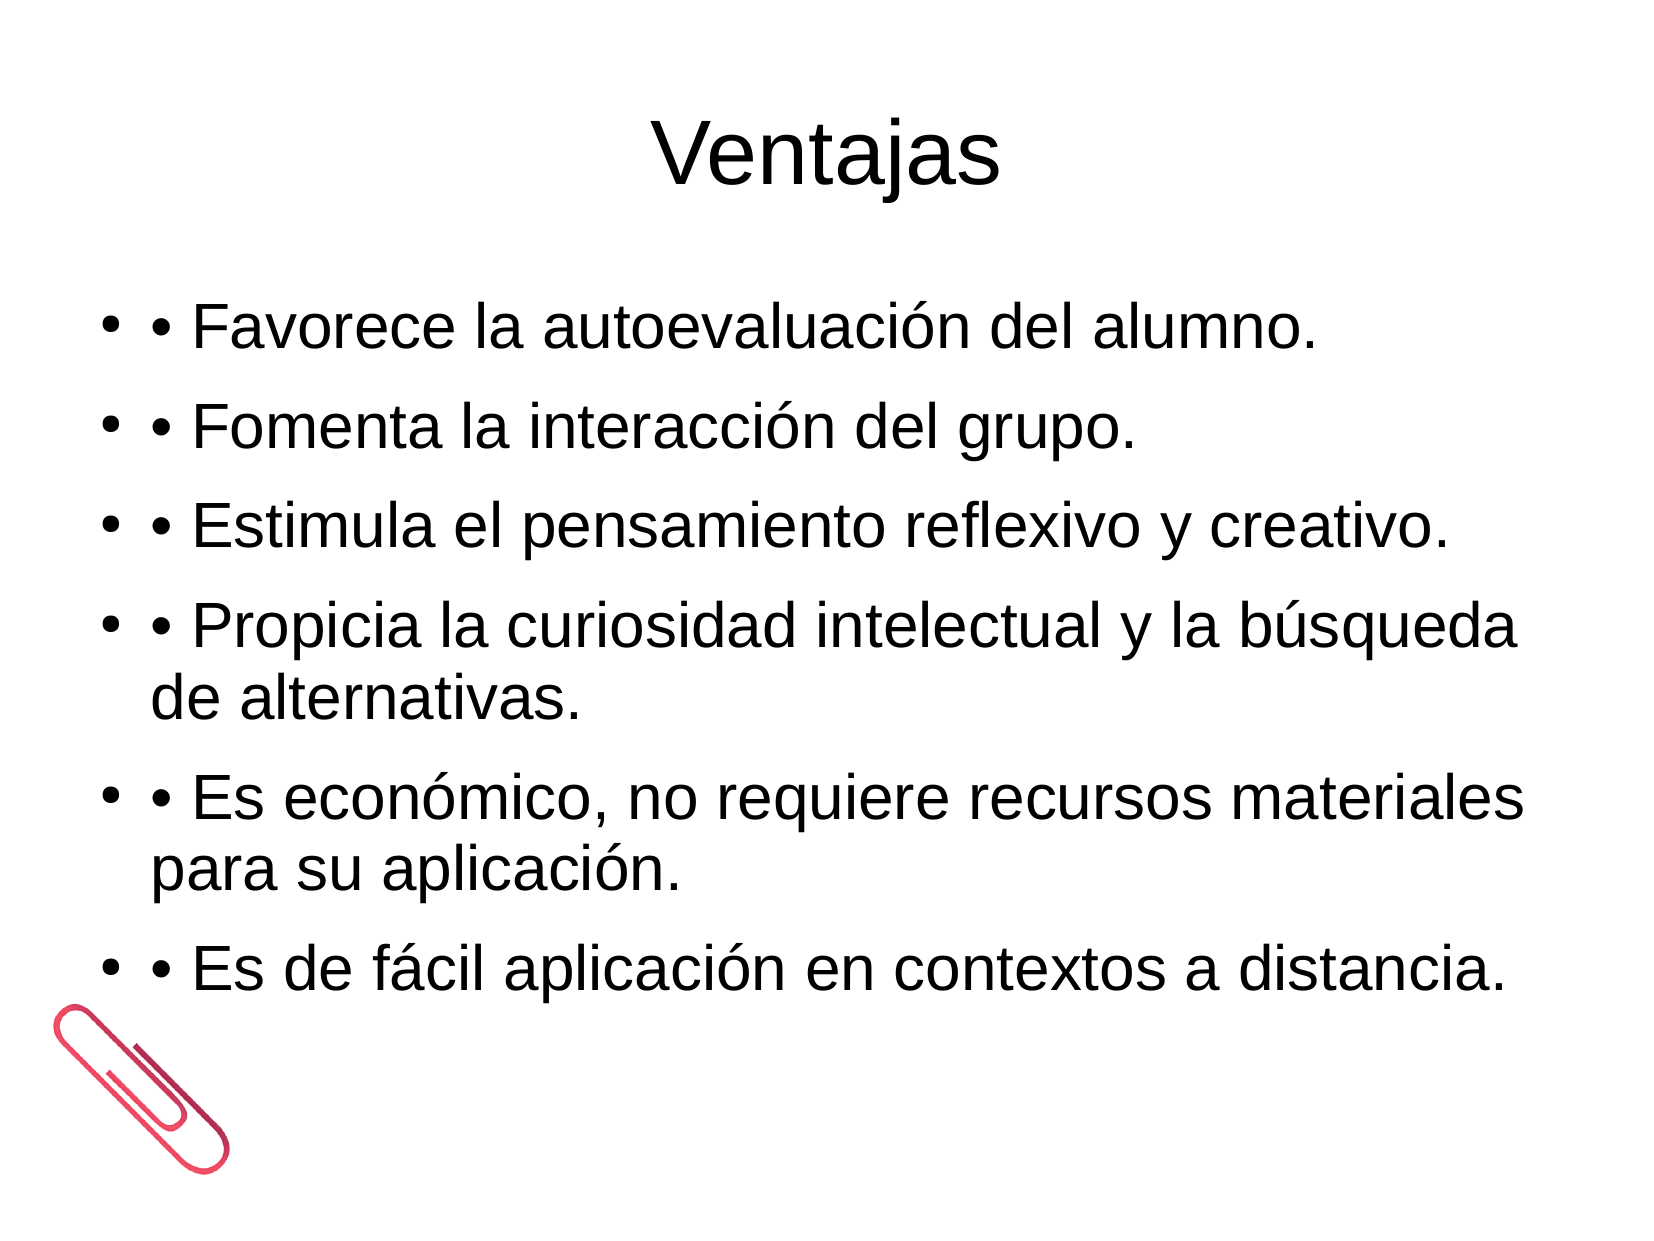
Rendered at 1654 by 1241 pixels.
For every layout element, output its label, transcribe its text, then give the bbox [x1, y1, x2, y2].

picture [0, 950, 284, 1229]
list • Favorece la autoevaluación del alumno. • Fomenta la interacción del grupo. • Estimula el pensamiento reflexivo y creativo. • Propicia la curiosidad intelectual y la búsqueda de alternativas. • Es económico, no requiere recursos materiales para su aplicación. • Es de fácil aplicación en contextos a distancia. [82, 290, 1571, 1010]
title Ventajas [82, 49, 1571, 257]
